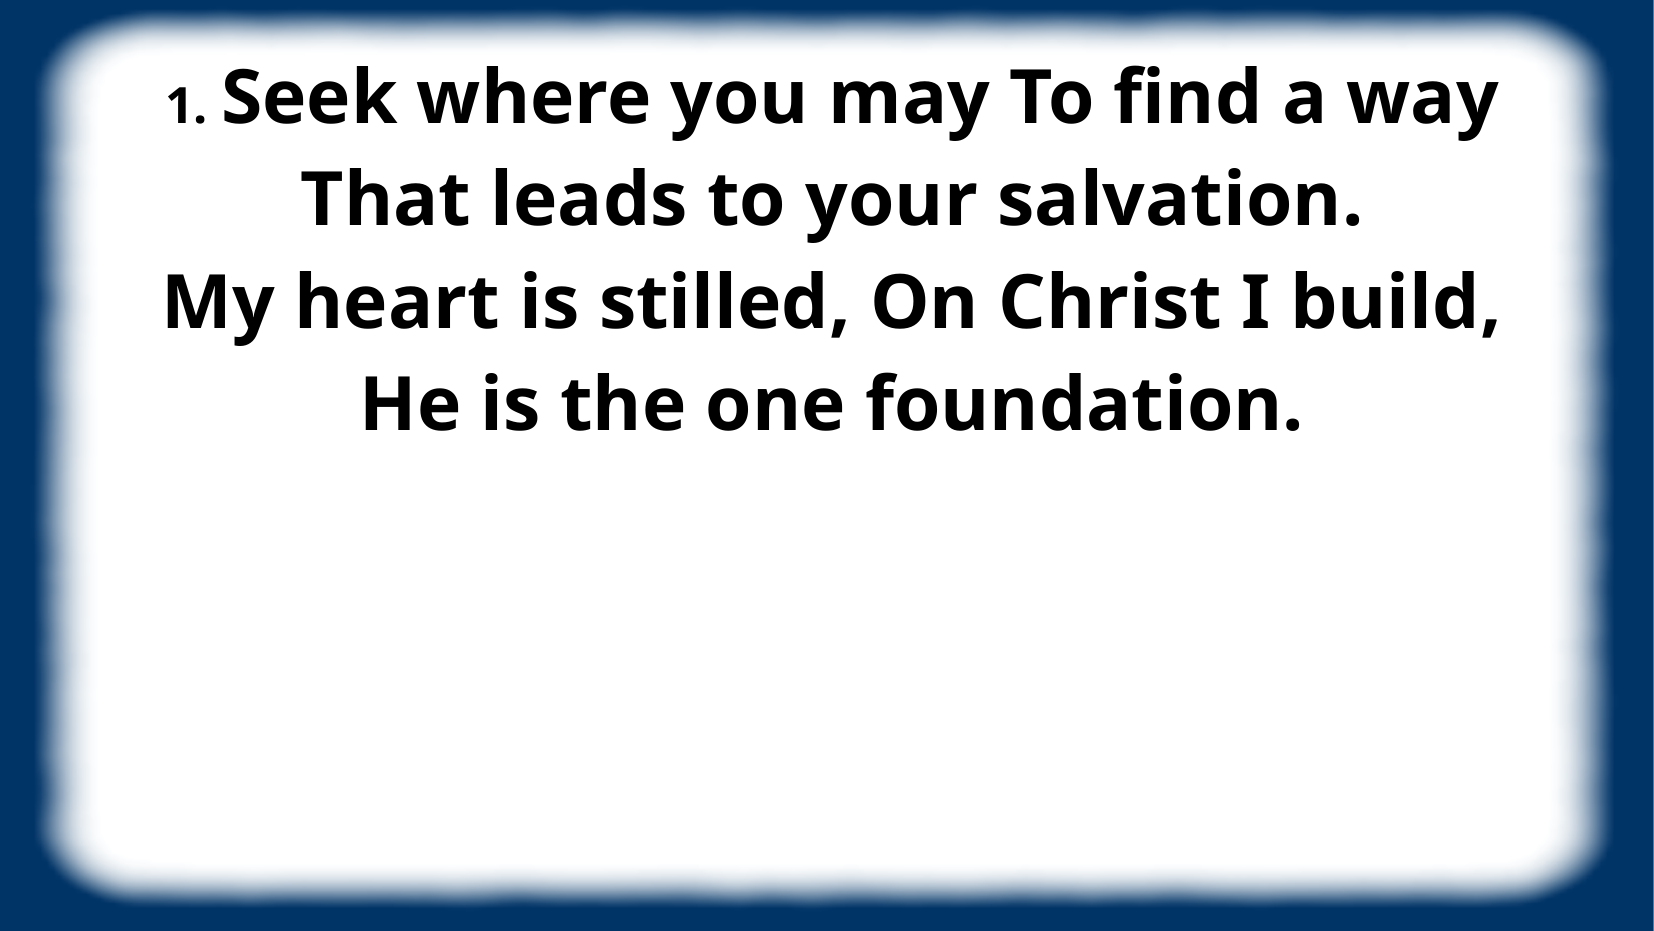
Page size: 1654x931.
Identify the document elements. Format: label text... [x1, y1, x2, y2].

text_box 1. Seek where you may To find a way That leads to your salvation. My heart is stilled, On Christ I build, He is the one foundation. [75, 35, 1591, 451]
picture [0, 0, 1654, 931]
